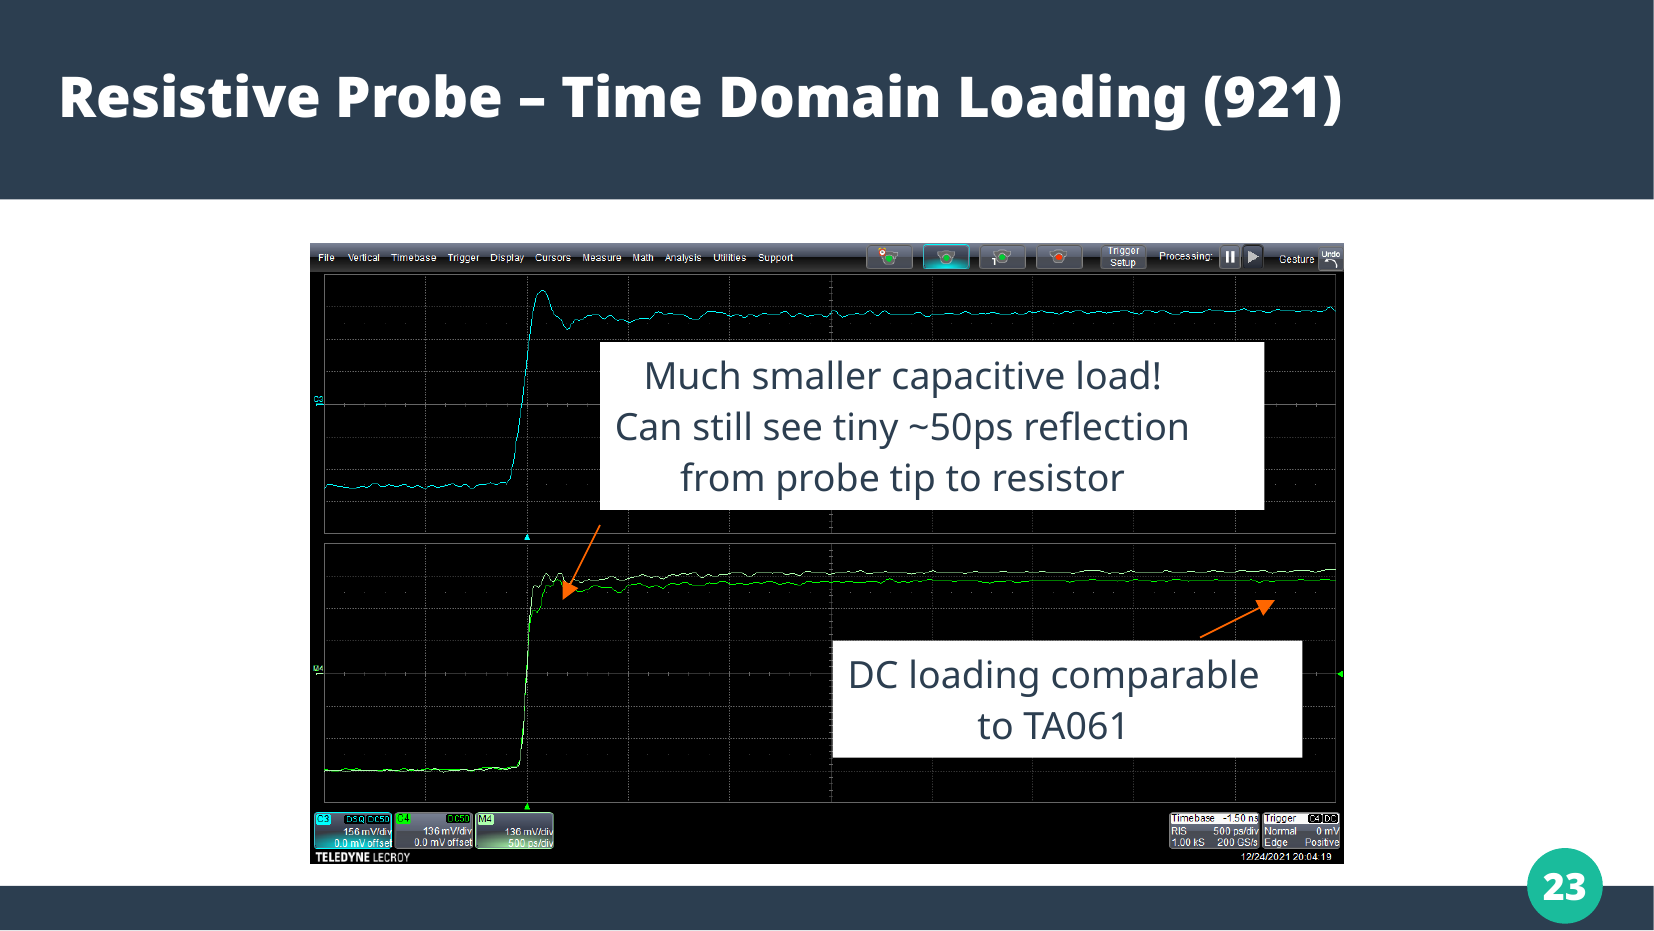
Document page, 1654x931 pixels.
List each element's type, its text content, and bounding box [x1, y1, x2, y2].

title Resistive Probe – Time Domain Loading (921) [59, 37, 1595, 155]
text_box Much smaller capacitive load! Can still see tiny ~50ps reflection from probe tip to resistor [600, 353, 1265, 499]
text_box DC loading comparable to TA061 [832, 648, 1303, 751]
picture [310, 243, 1344, 864]
